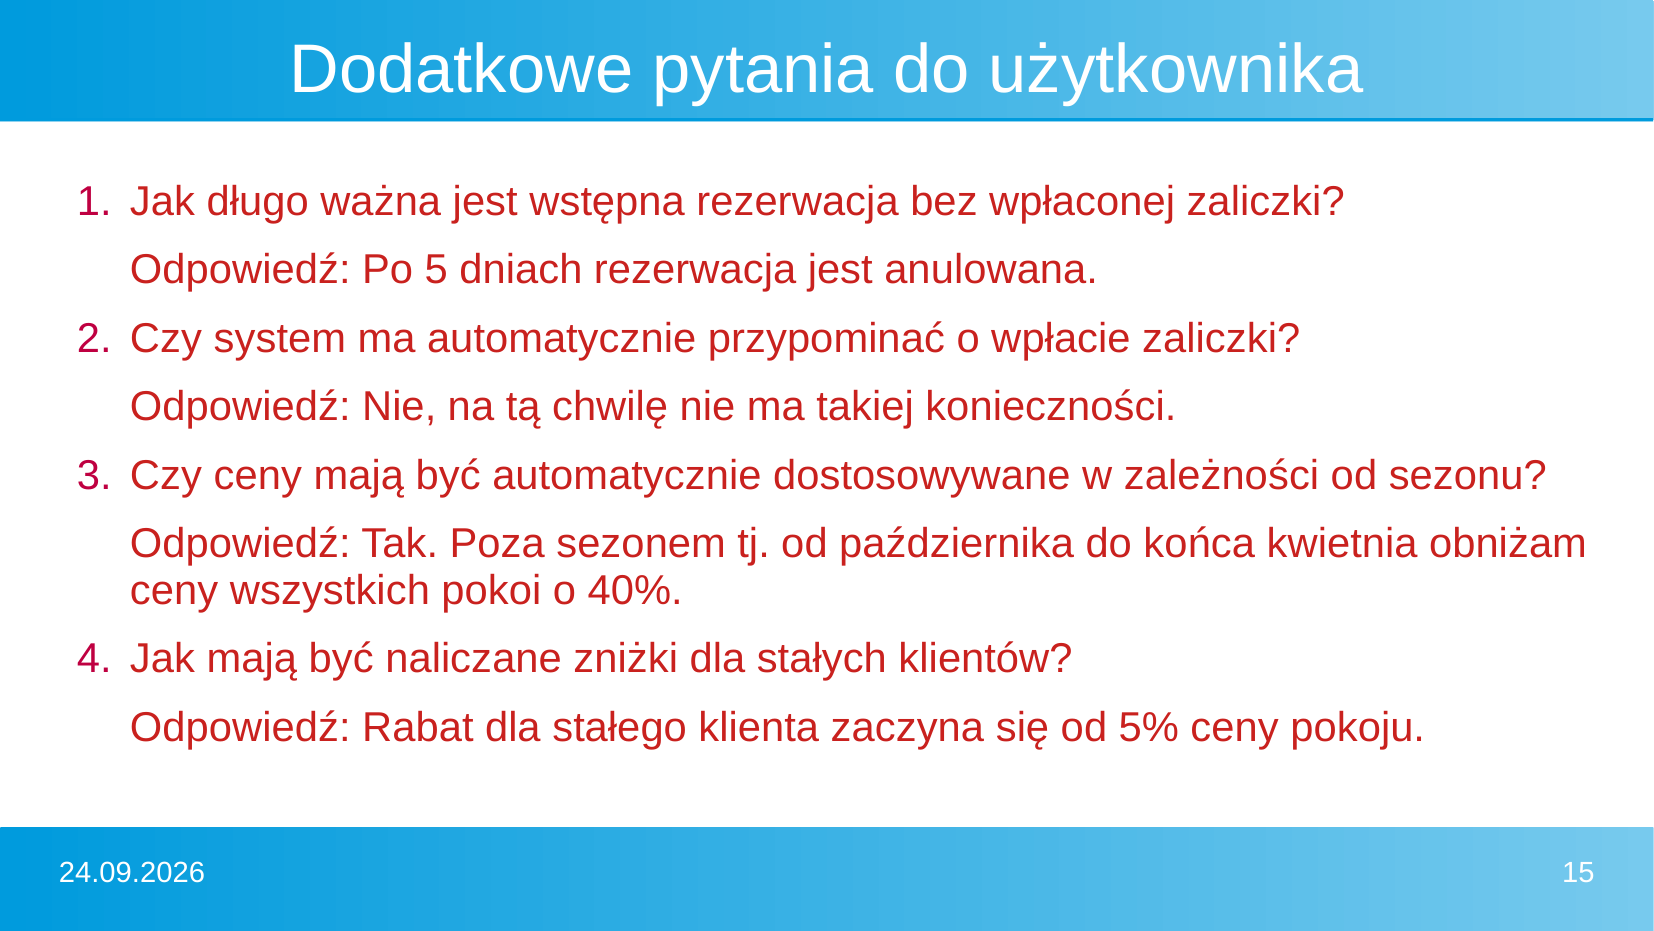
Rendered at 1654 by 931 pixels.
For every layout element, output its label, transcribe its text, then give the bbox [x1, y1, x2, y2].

title Dodatkowe pytania do użytkownika [59, 29, 1595, 108]
list Jak długo ważna jest wstępna rezerwacja bez wpłaconej zaliczki? Odpowiedź: Po 5 dniach rezerwacja jest anulowana. Czy system ma automatycznie przypominać o wpłacie zaliczki? Odpowiedź: Nie, na tą chwilę nie ma takiej konieczności. Czy ceny mają być automatycznie dostosowywane w zależności od sezonu? Odpowiedź: Tak. Poza sezonem tj. od października do końca kwietnia obniżam ceny wszystkich pokoi o 40%. Jak mają być naliczane zniżki dla stałych klientów? Odpowiedź: Rabat dla stałego klienta zaczyna się od 5% ceny pokoju. [59, 177, 1595, 768]
